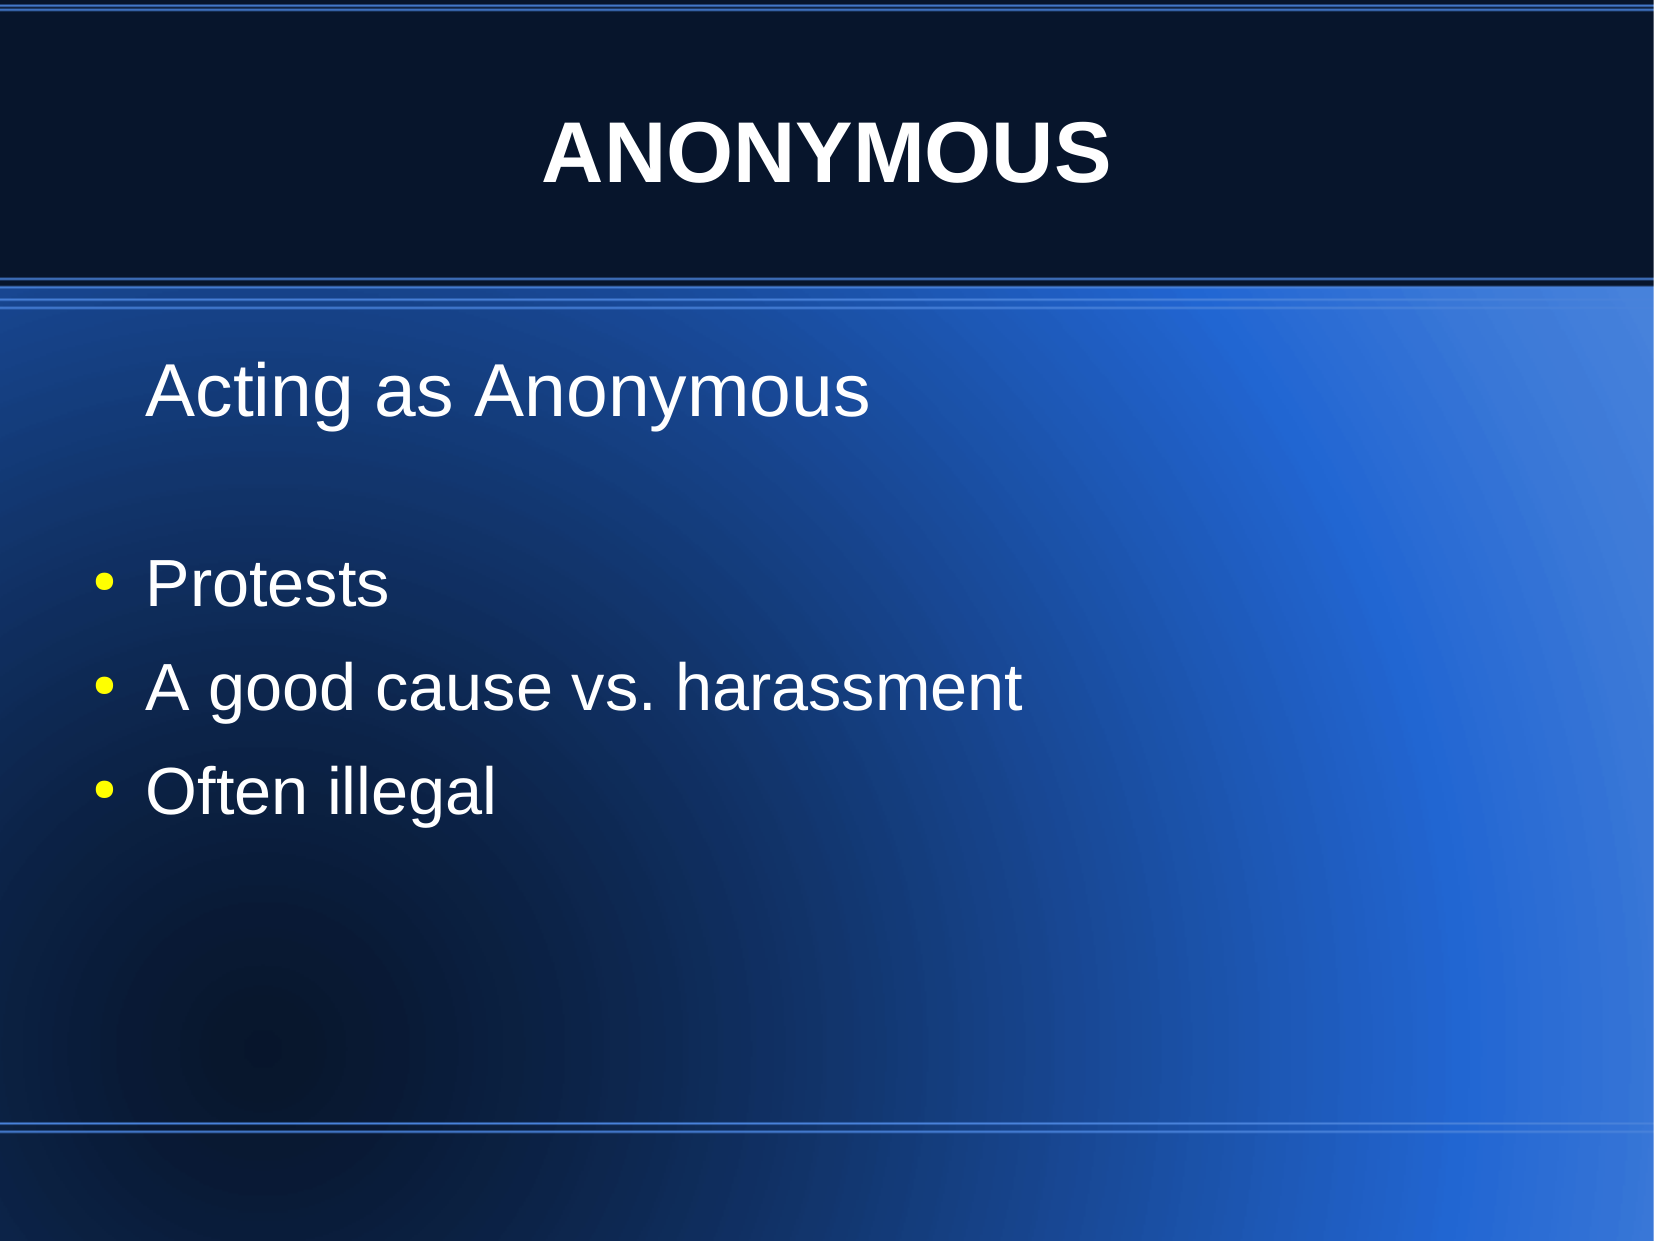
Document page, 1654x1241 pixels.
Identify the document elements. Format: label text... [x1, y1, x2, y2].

picture [0, 0, 1654, 1241]
title ANONYMOUS [82, 49, 1571, 257]
list Acting as Anonymous Protests A good cause vs. harassment Often illegal [75, 348, 1564, 1051]
